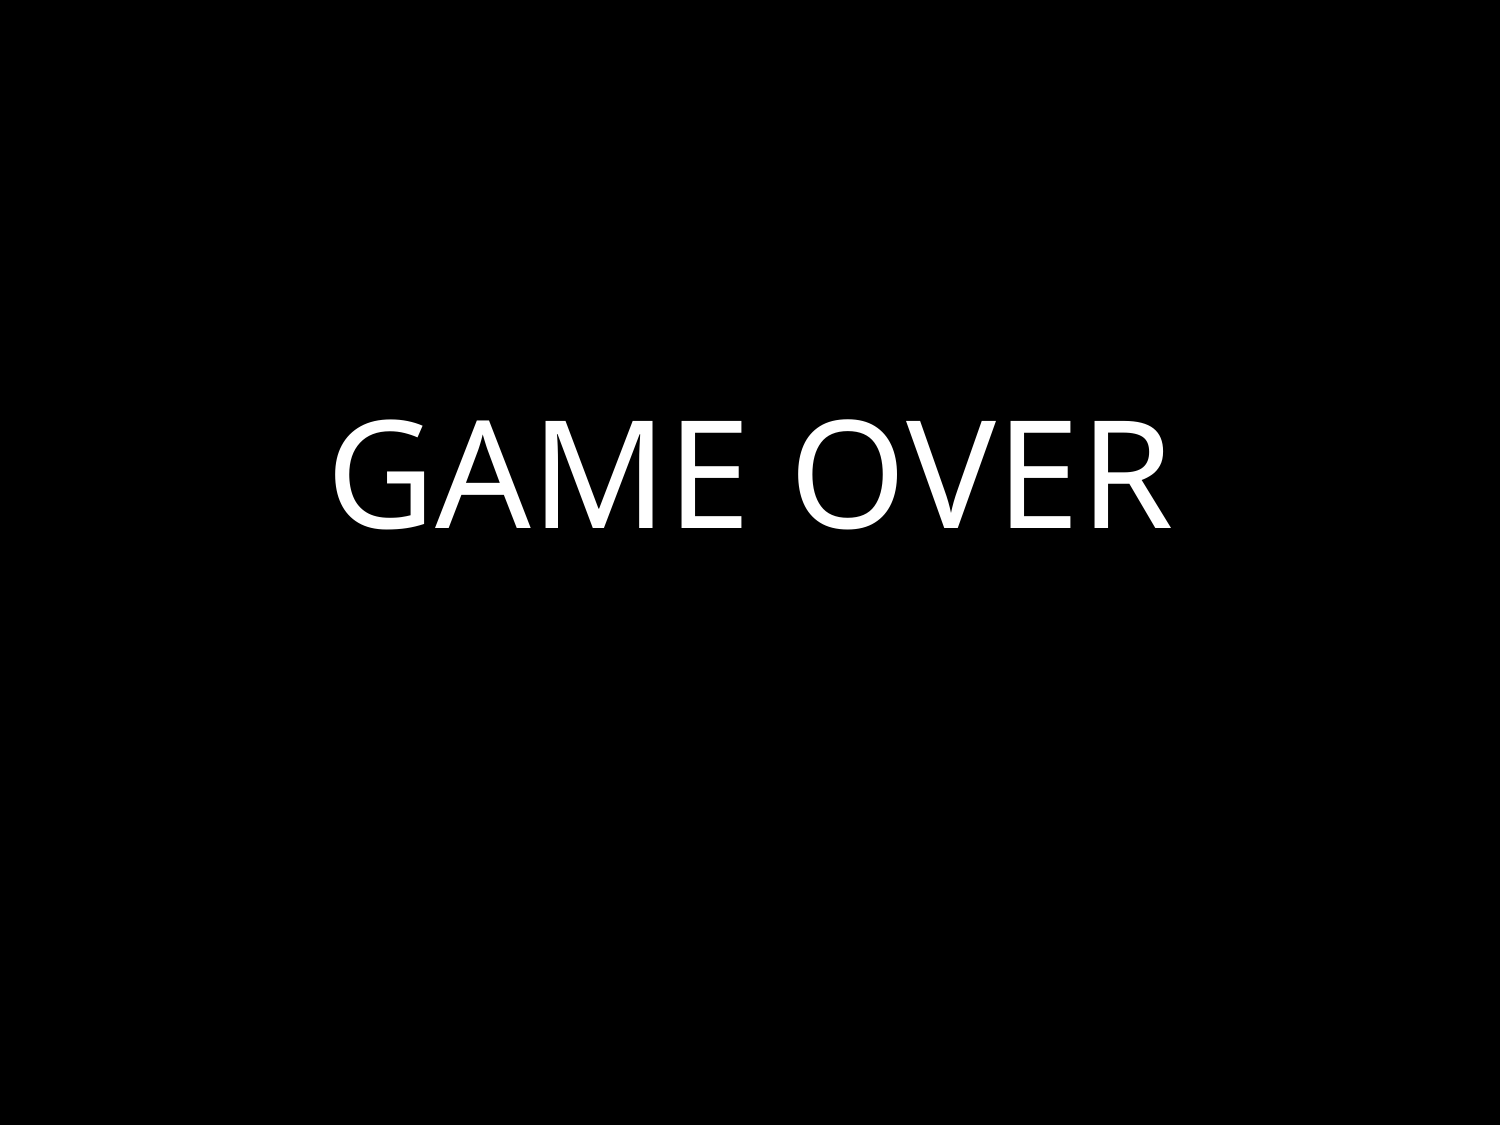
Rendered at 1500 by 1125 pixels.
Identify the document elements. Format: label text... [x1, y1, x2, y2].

title GAME OVER [112, 374, 1388, 563]
